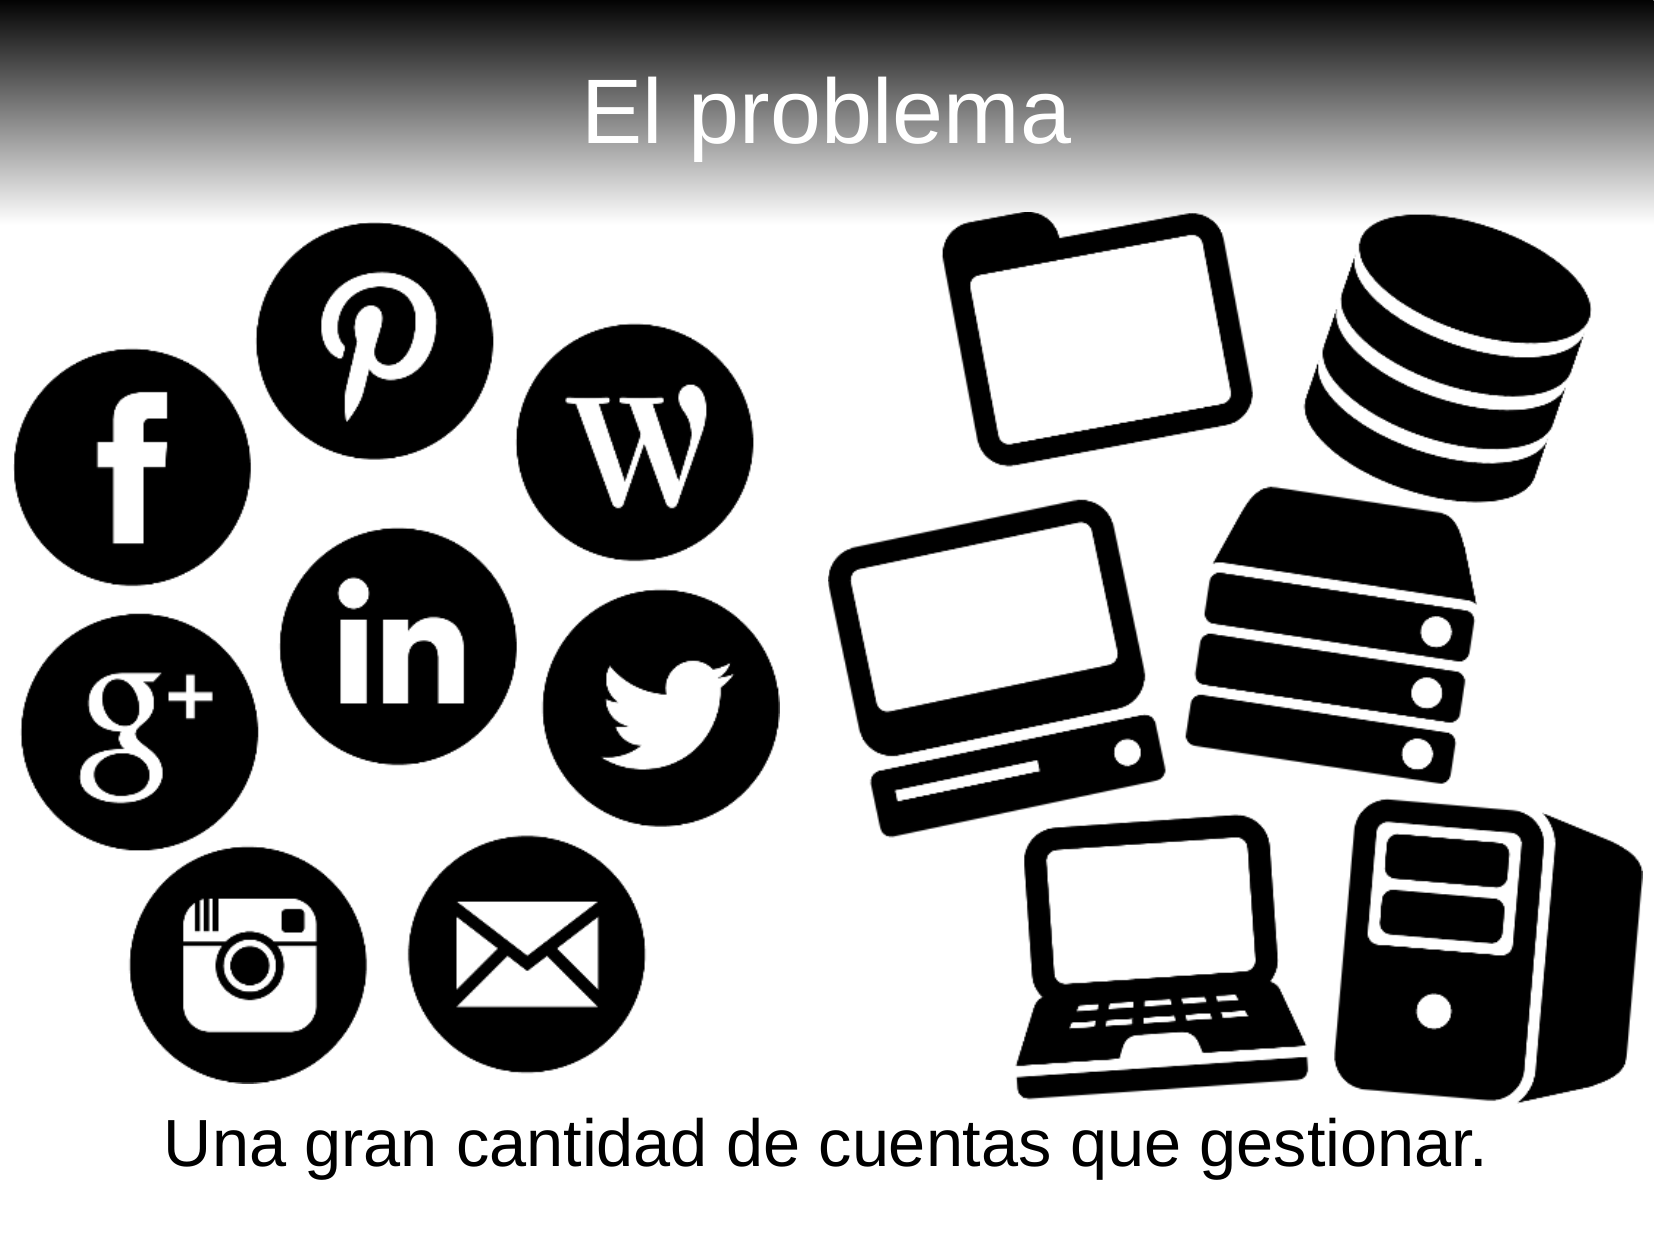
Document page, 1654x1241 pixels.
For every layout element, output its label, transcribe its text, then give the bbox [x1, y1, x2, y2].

picture [828, 212, 1643, 1104]
subtitle Una gran cantidad de cuentas que gestionar. [0, 0, 1654, 1241]
picture [13, 222, 780, 1084]
